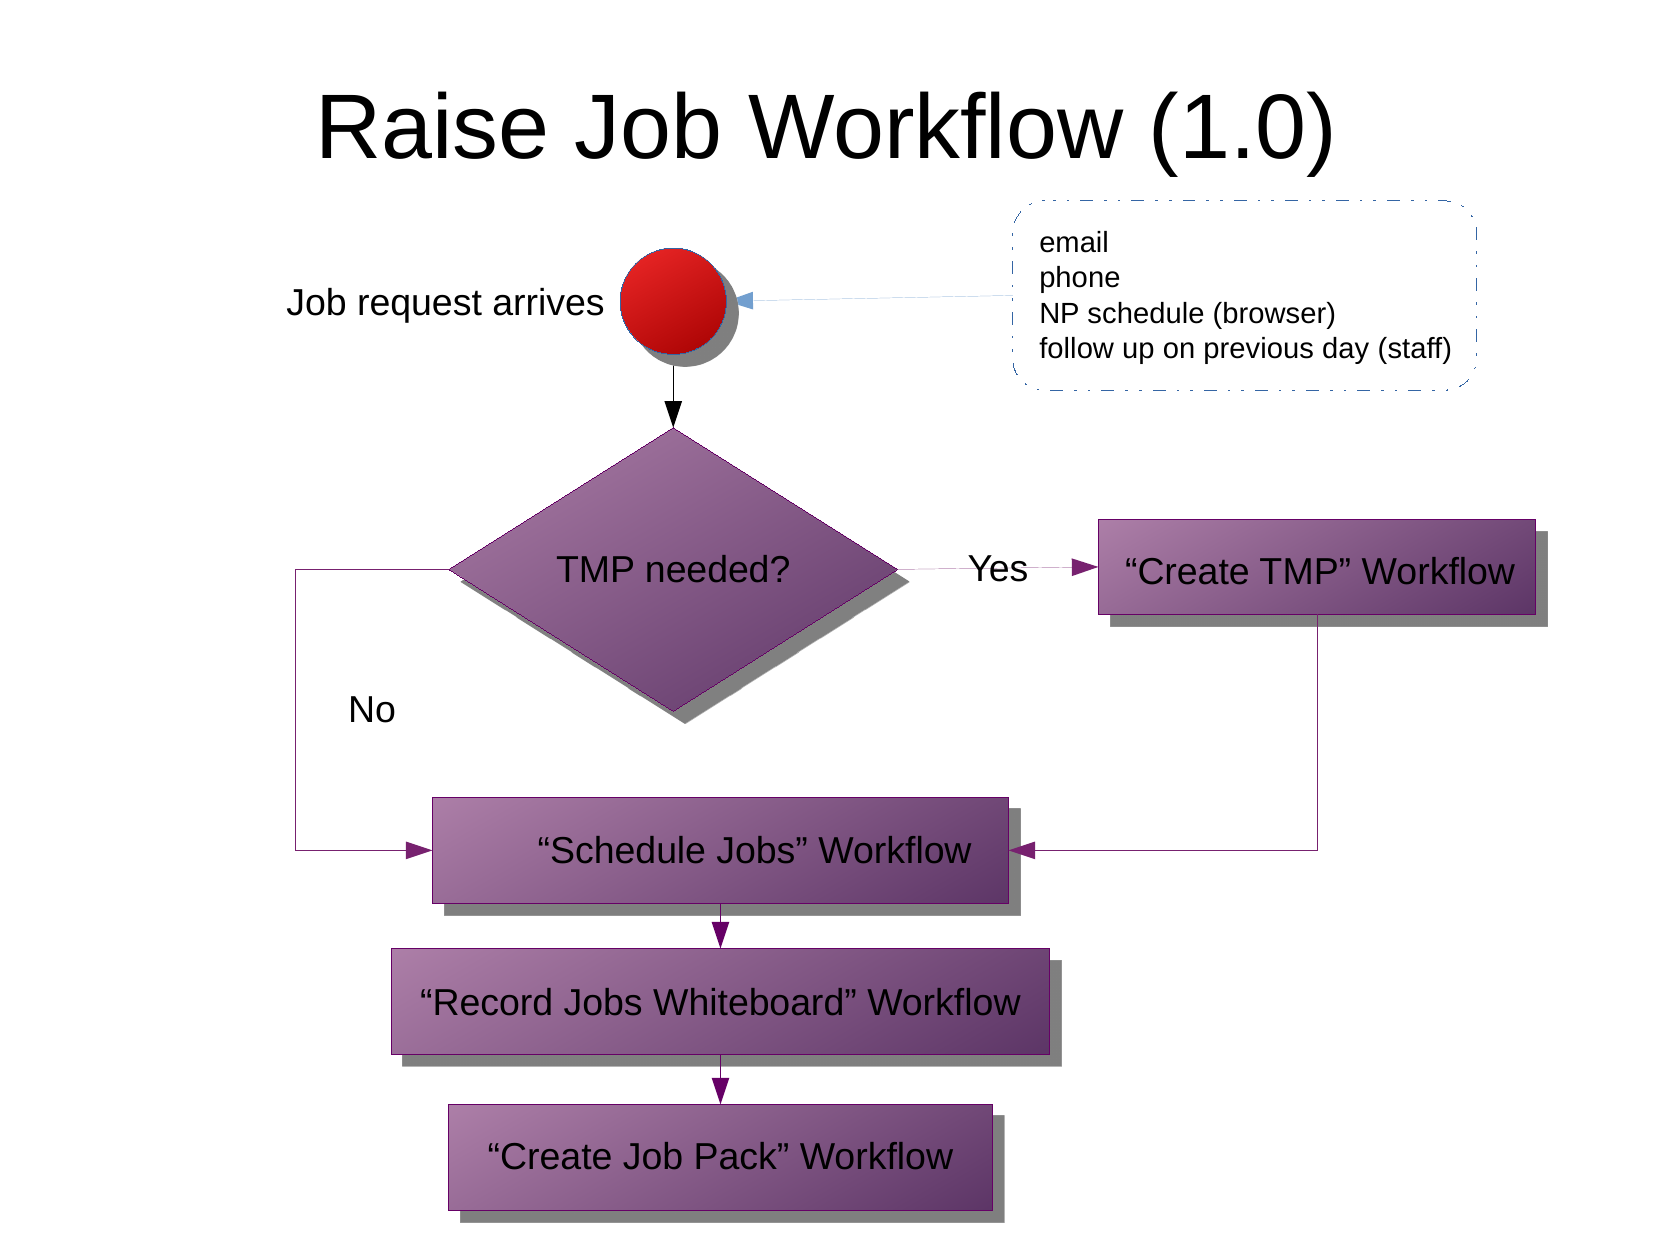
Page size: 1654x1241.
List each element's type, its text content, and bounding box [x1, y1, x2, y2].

text_box [1012, 200, 1477, 391]
text_box email [1024, 218, 1125, 253]
text_box follow up on previous day (staff) [1024, 325, 1469, 373]
text_box [620, 248, 727, 355]
text_box [1098, 519, 1536, 615]
text_box “Record Jobs Whiteboard” Workflow [405, 974, 1036, 1032]
text_box NP schedule (browser) [1024, 289, 1352, 325]
text_box [449, 427, 898, 712]
title Raise Job Workflow (1.0) [82, 23, 1571, 231]
text_box “Create Job Pack” Workflow [472, 1127, 969, 1185]
text_box Job request arrives [271, 273, 620, 331]
text_box TMP needed? [541, 540, 806, 598]
text_box [391, 948, 1050, 1055]
text_box “Schedule Jobs” Workflow [522, 821, 987, 879]
text_box phone [1024, 253, 1136, 289]
text_box [448, 1104, 993, 1211]
text_box [432, 797, 1009, 904]
text_box “Create TMP” Workflow [1110, 543, 1530, 601]
